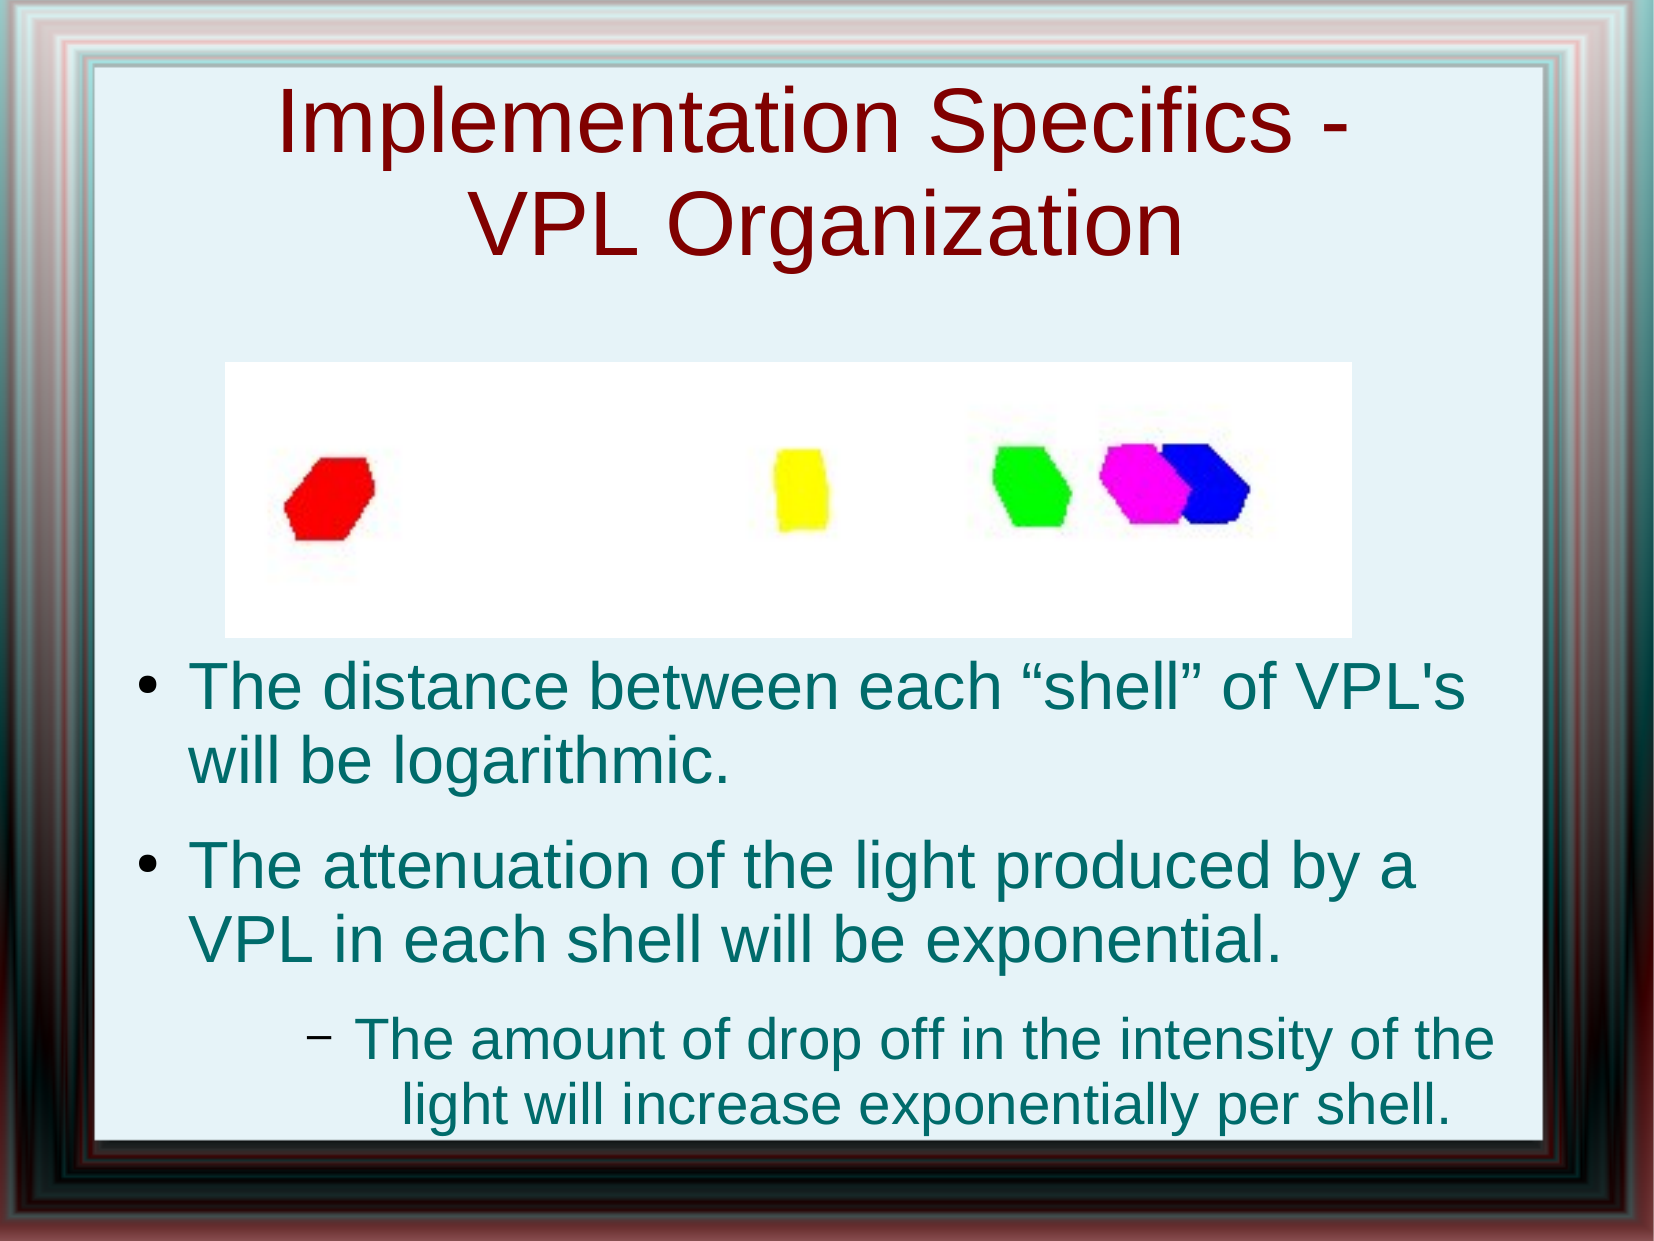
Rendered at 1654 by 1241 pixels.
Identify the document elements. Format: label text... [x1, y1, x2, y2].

picture [0, 0, 1654, 1241]
title Implementation Specifics - VPL Organization [118, 69, 1536, 276]
list The distance between each “shell” of VPL's will be logarithmic. The attenuation of the light produced by a VPL in each shell will be exponential. The amount of drop off in the intensity of the light will increase exponentially per shell. [118, 648, 1506, 1137]
